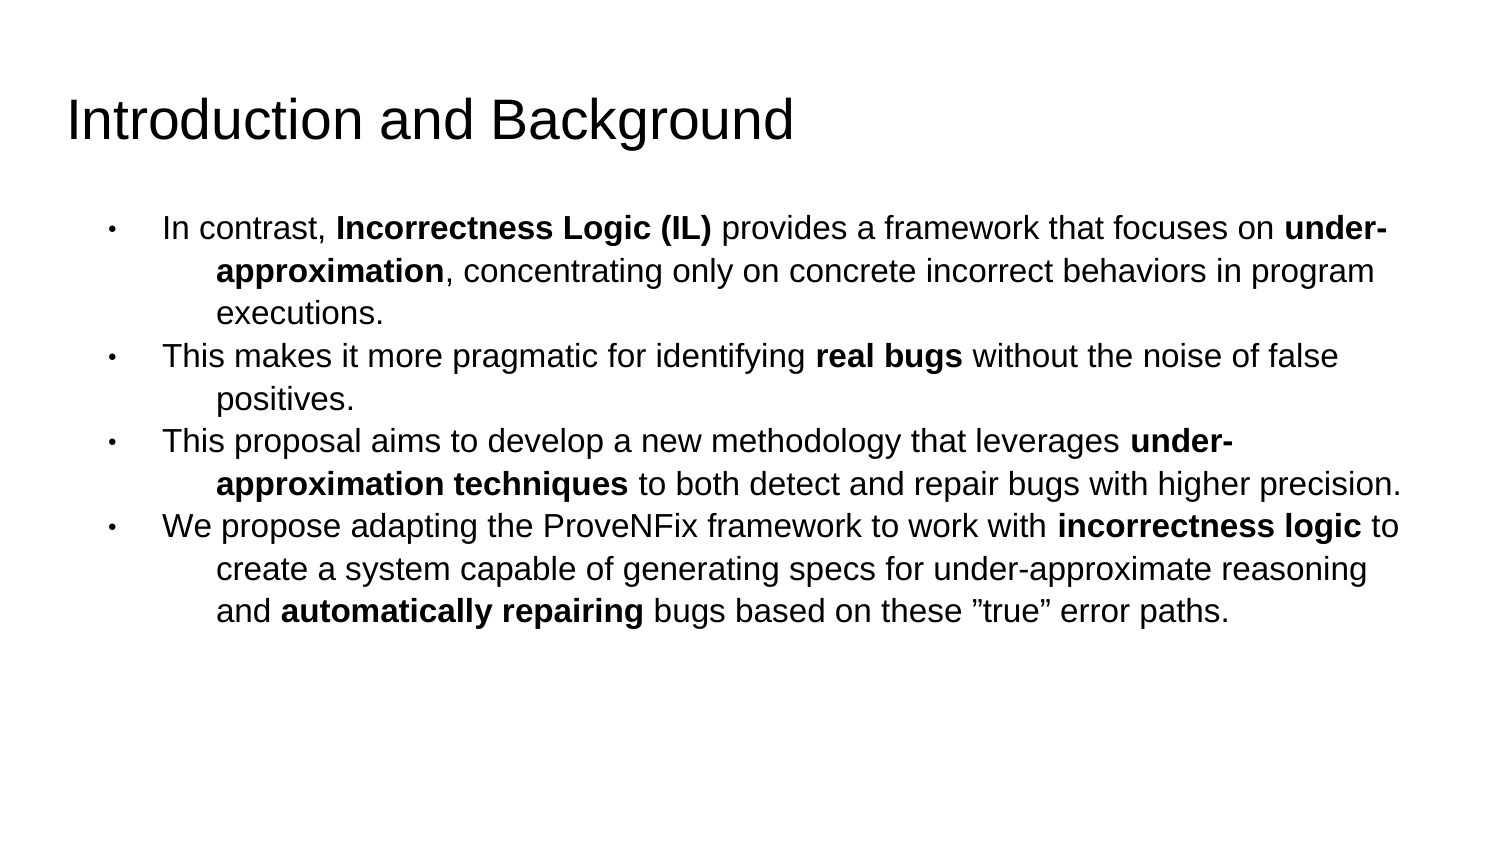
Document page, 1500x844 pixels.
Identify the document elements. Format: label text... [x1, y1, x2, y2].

title Introduction and Background [51, 72, 1449, 167]
list In contrast, Incorrectness Logic (IL) provides a framework that focuses on under-approximation, concentrating only on concrete incorrect behaviors in program executions. This makes it more pragmatic for identifying real bugs without the noise of false positives. This proposal aims to develop a new methodology that leverages under-approximation techniques to both detect and repair bugs with higher precision. We propose adapting the ProveNFix framework to work with incorrectness logic to create a system capable of generating specs for under-approximate reasoning and automatically repairing bugs based on these ”true” error paths. [51, 189, 1449, 750]
